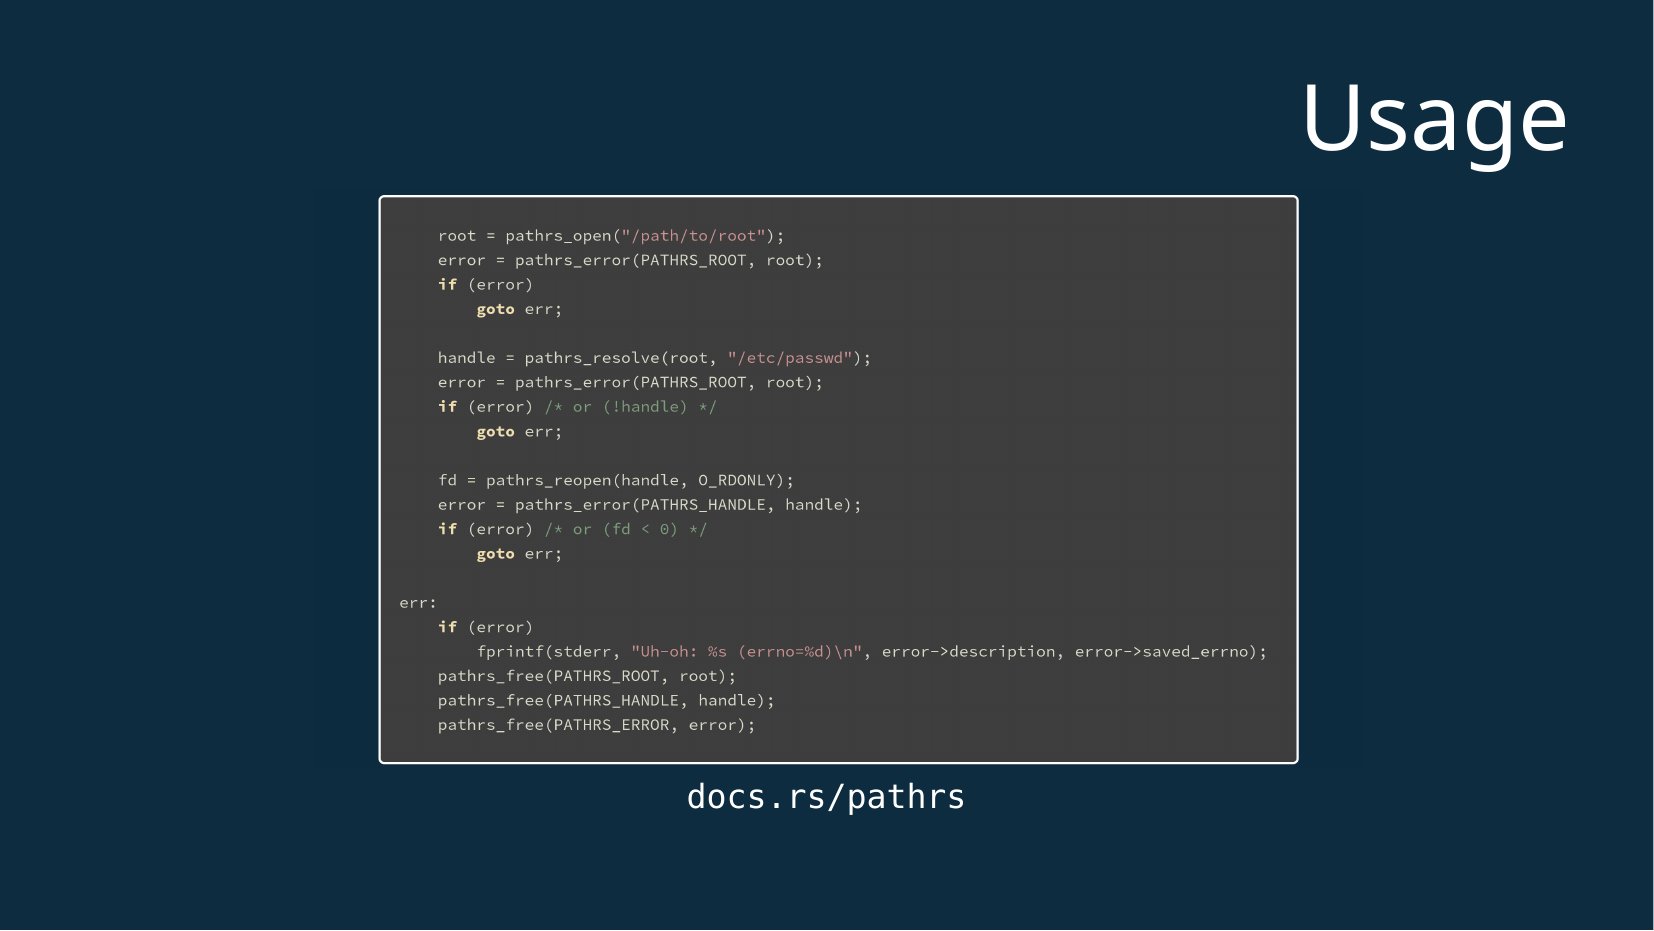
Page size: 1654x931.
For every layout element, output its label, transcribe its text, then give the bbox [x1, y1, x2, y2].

title Usage [82, 37, 1571, 193]
picture [314, 189, 1363, 768]
list docs.rs/pathrs [82, 748, 1571, 846]
